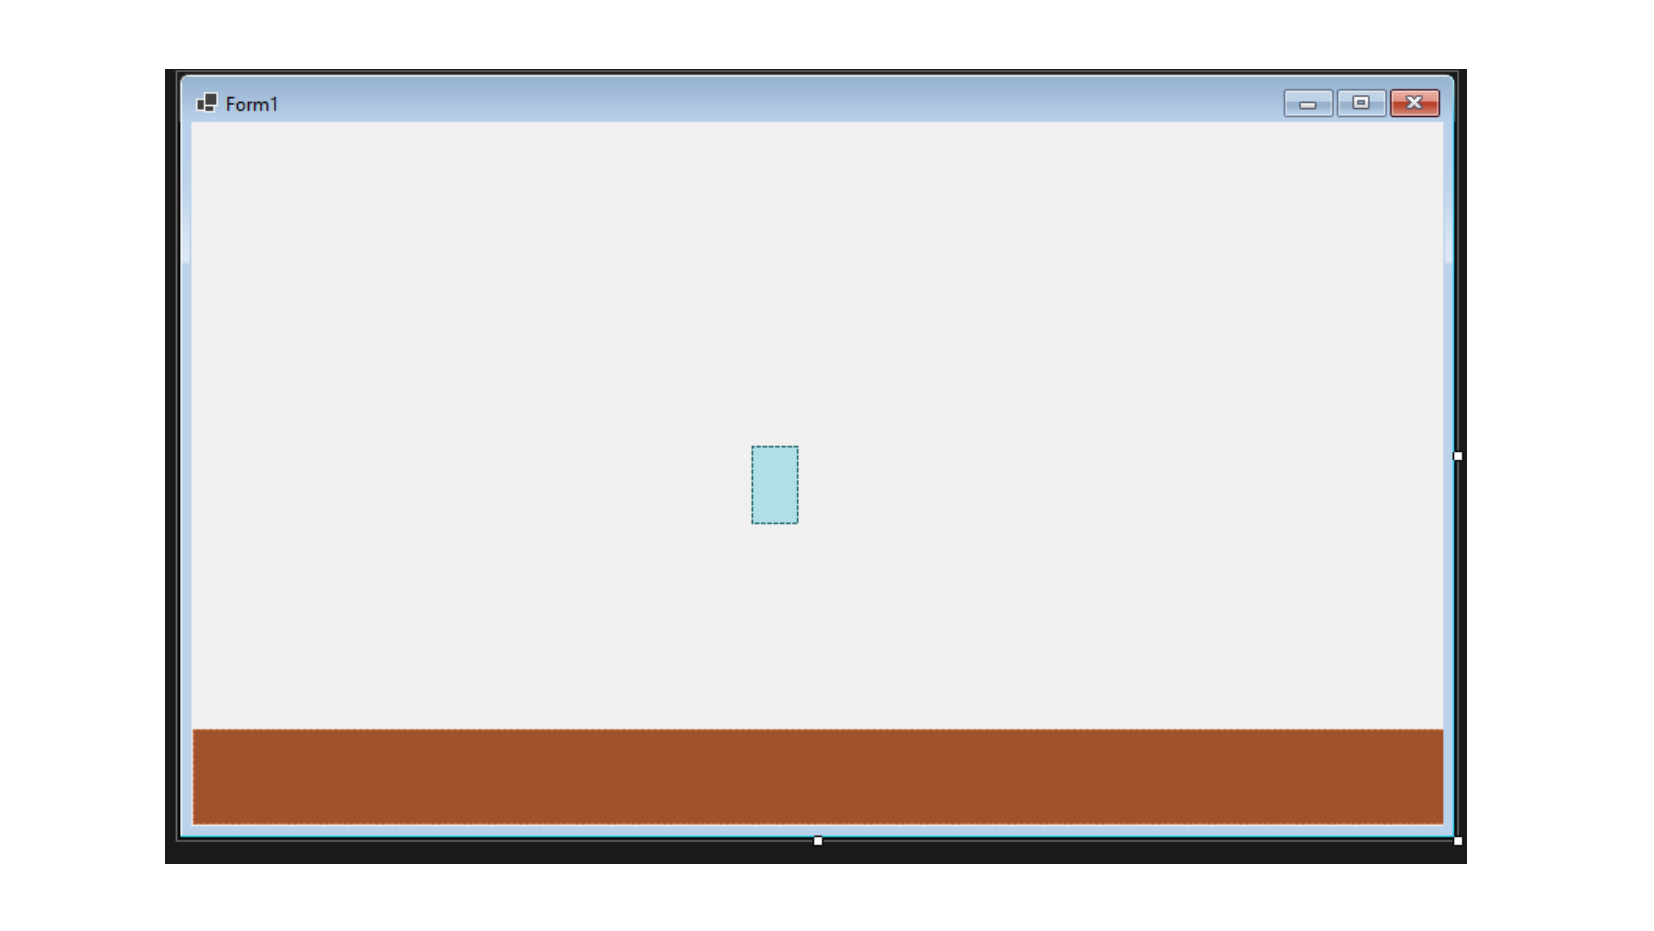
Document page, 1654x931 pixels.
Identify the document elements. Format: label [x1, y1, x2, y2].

picture [165, 69, 1467, 864]
